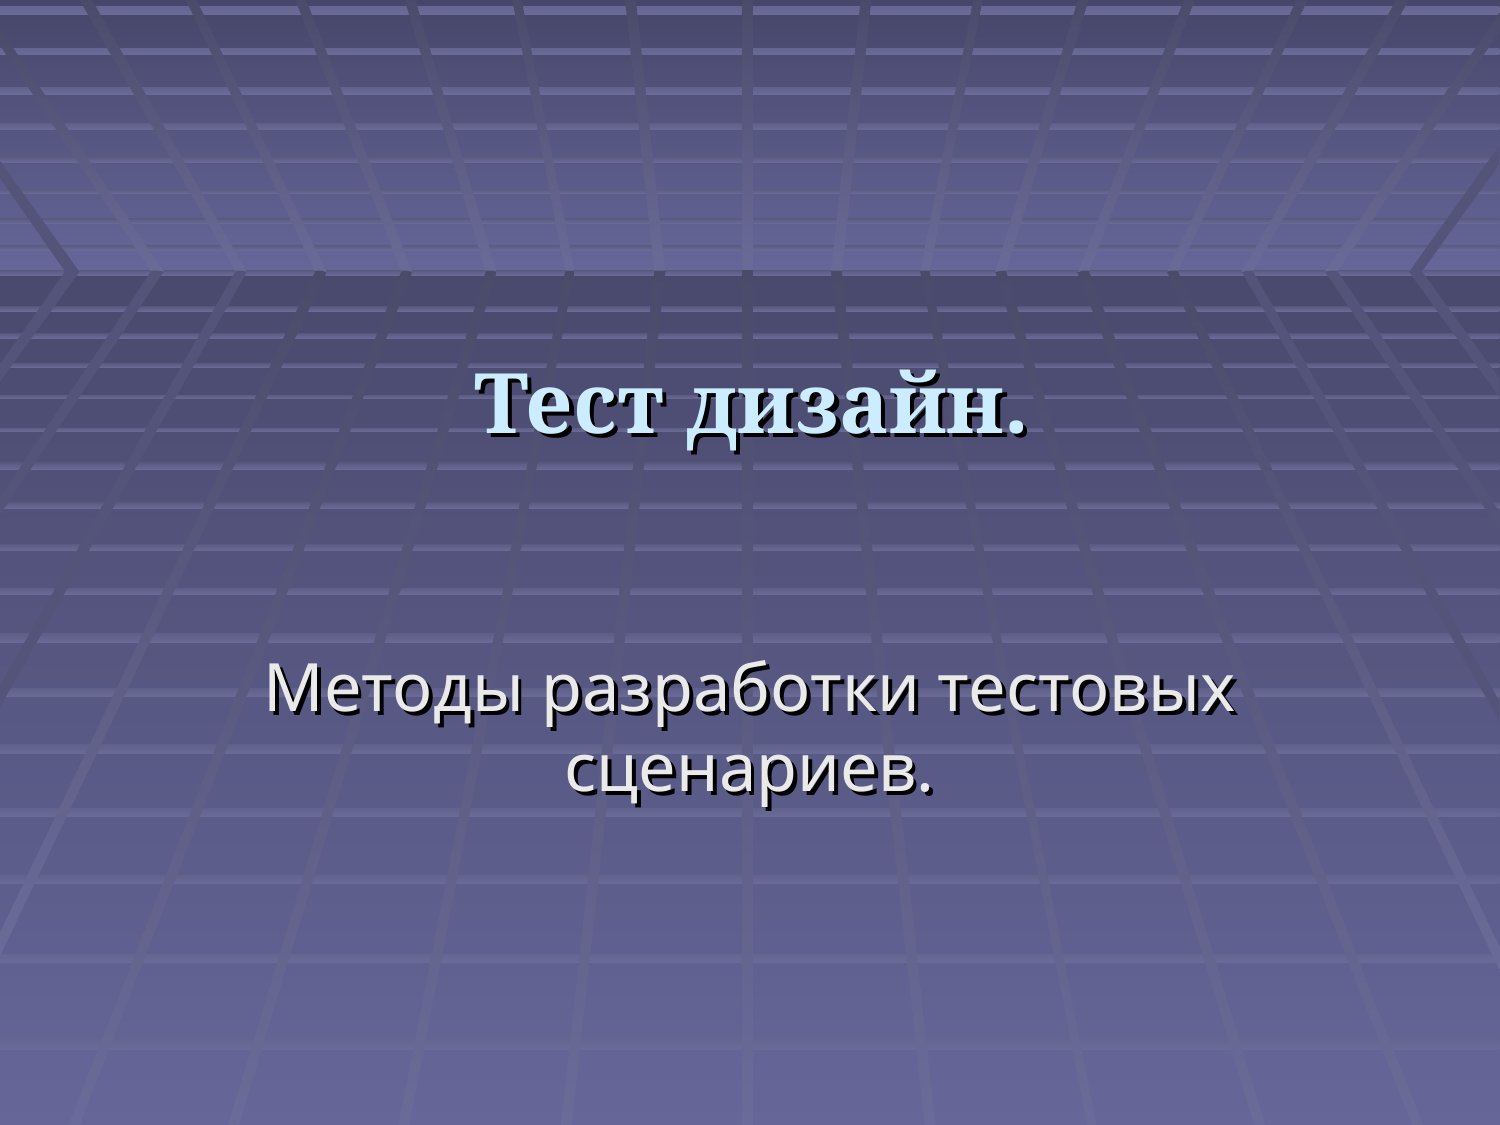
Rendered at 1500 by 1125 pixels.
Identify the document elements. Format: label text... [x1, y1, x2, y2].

title Тест дизайн. [76, 172, 1427, 458]
subtitle Методы разработки тестовых сценариев. [225, 637, 1276, 926]
